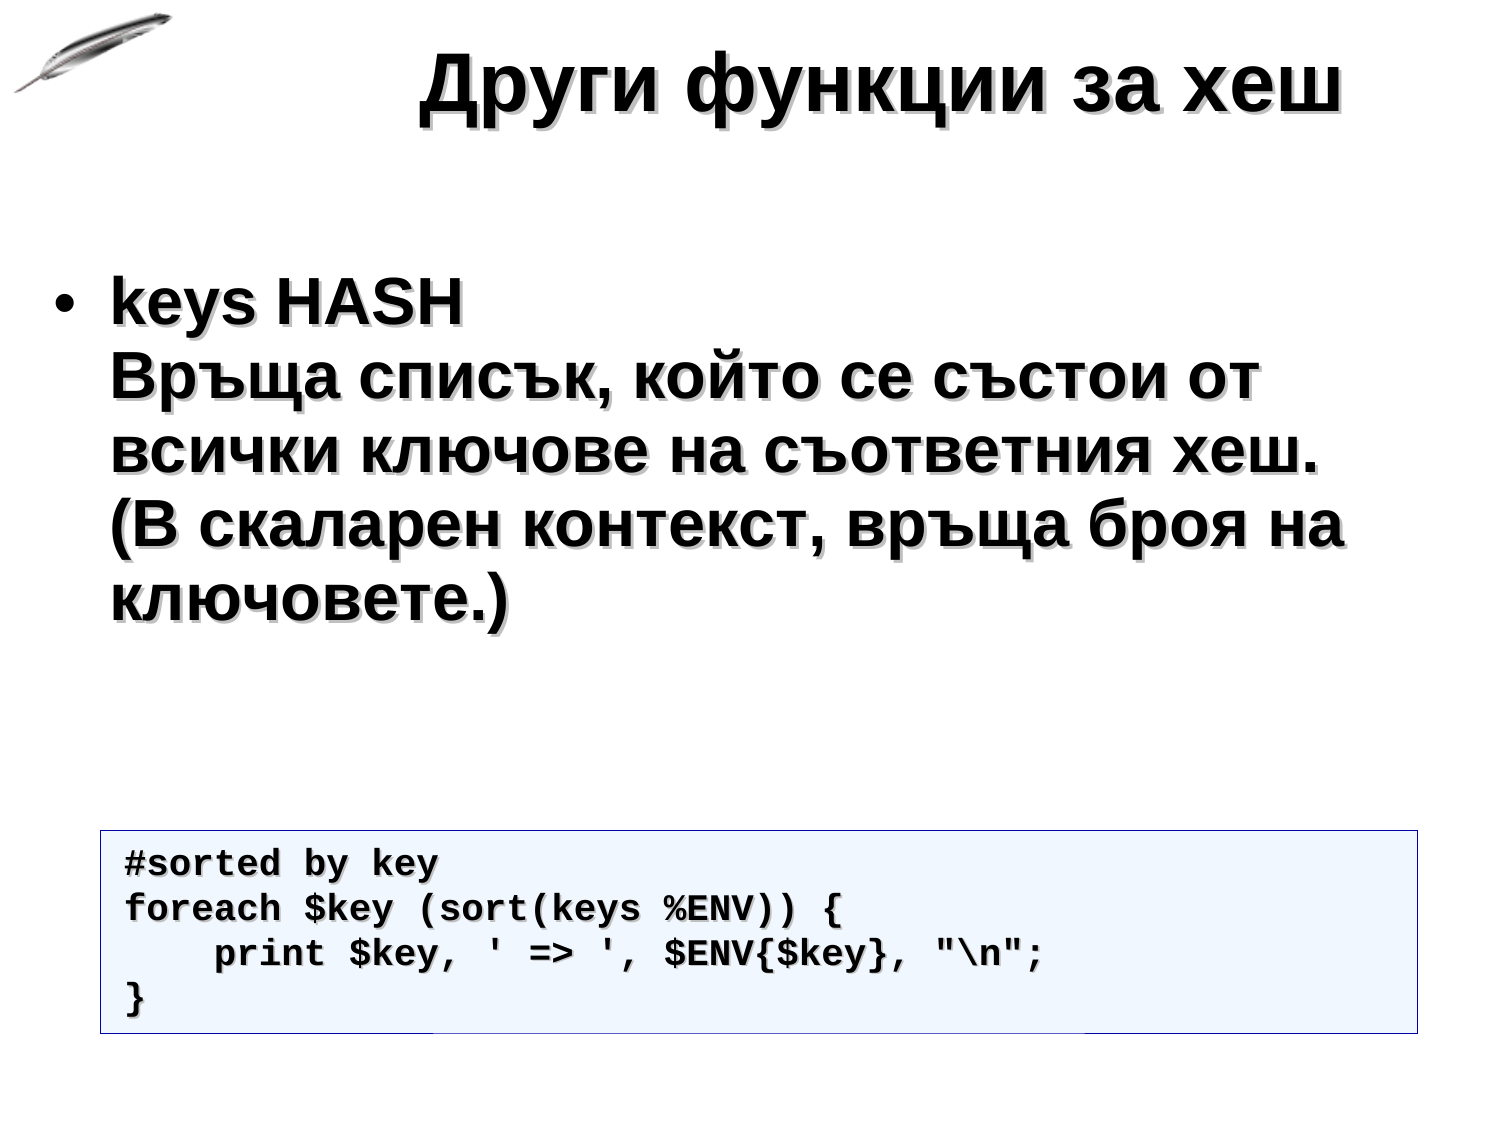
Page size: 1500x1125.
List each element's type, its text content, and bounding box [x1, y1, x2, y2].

title Други функции за хеш [419, 0, 1459, 176]
list keys HASH Връща списък, който се състои от всички ключове на съответния хеш. (В скаларен контекст, връща броя на ключовете.) [53, 265, 1447, 1084]
picture [10, 11, 178, 95]
text_box #sorted by key foreach $key (sort(keys %ENV)) { print $key, ' => ', $ENV{$key}, "\n"; } [100, 830, 1418, 1033]
